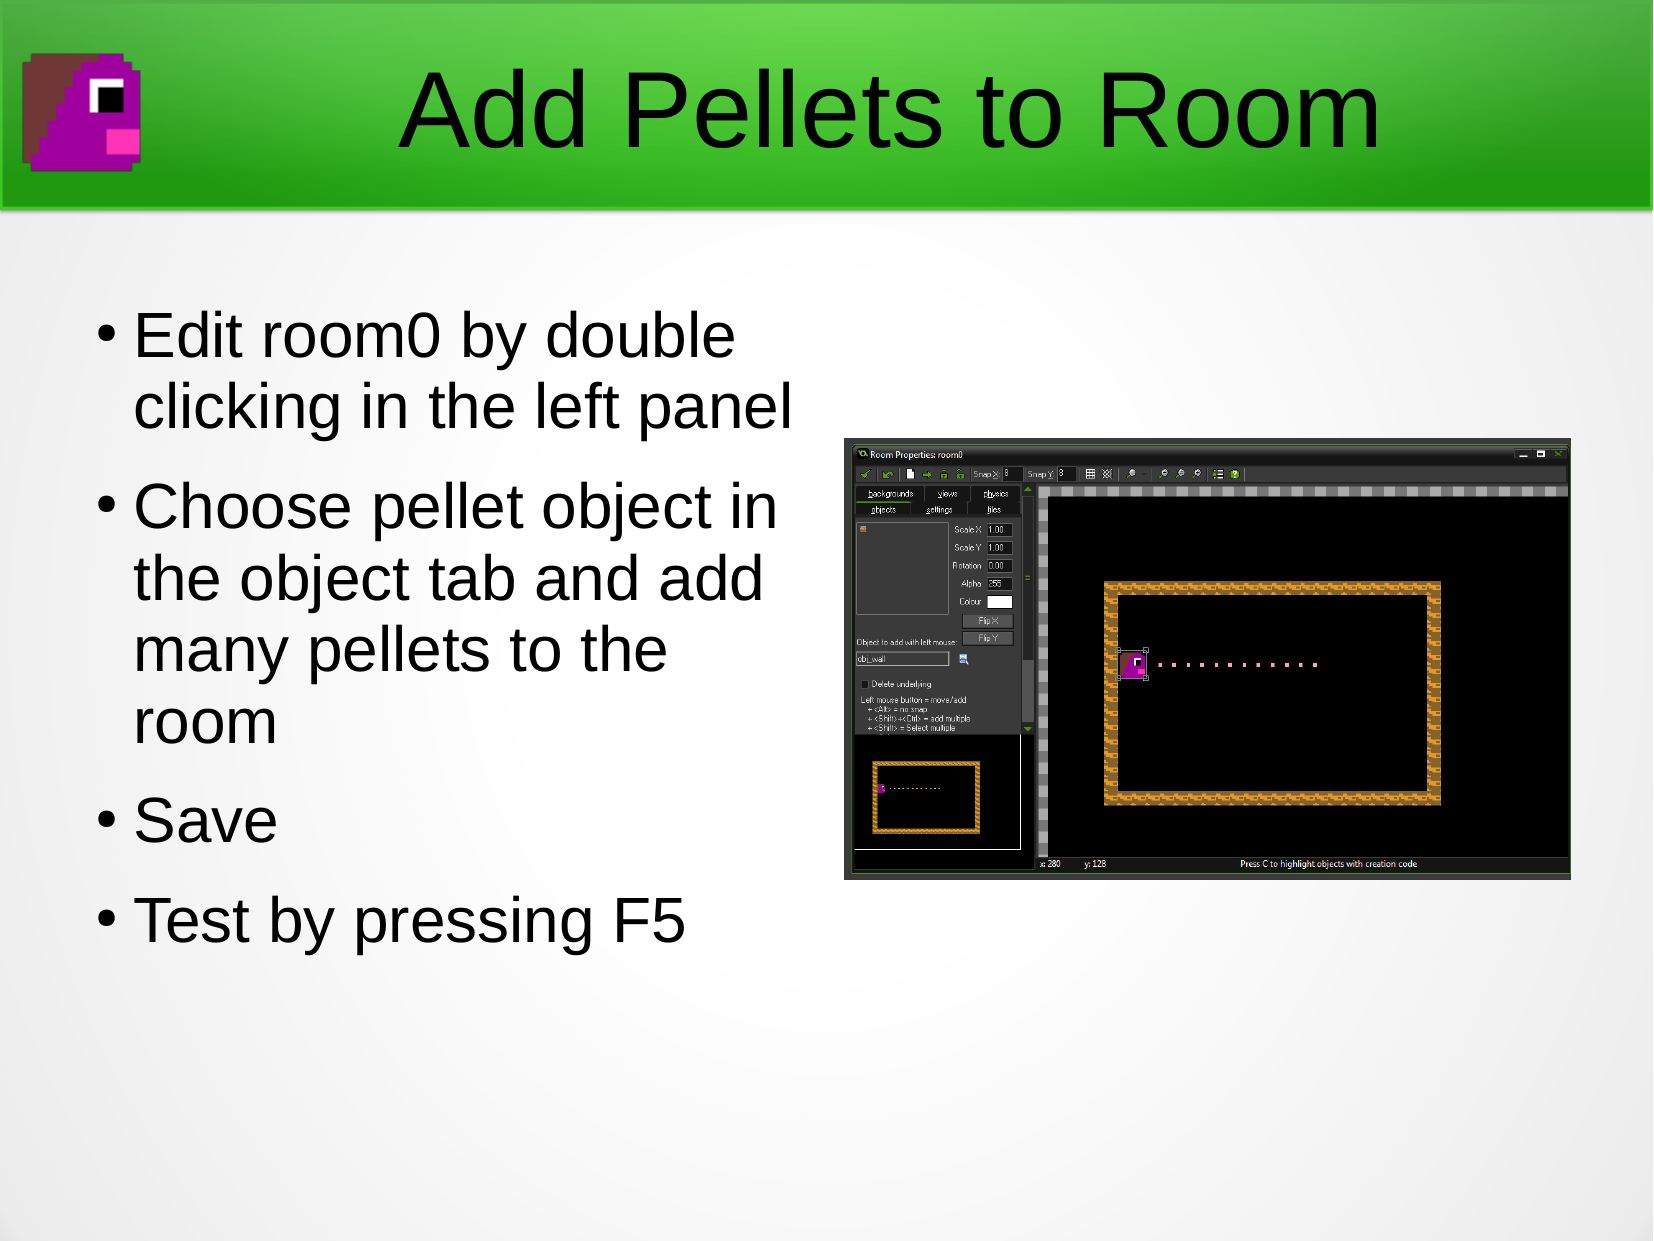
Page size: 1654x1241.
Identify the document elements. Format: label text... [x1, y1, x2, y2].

title Add Pellets to Room [148, 30, 1636, 190]
list Edit room0 by double clicking in the left panel Choose pellet object in the object tab and add many pellets to the room Save Test by pressing F5 [82, 299, 809, 1019]
picture [844, 438, 1571, 880]
picture [15, 46, 148, 180]
